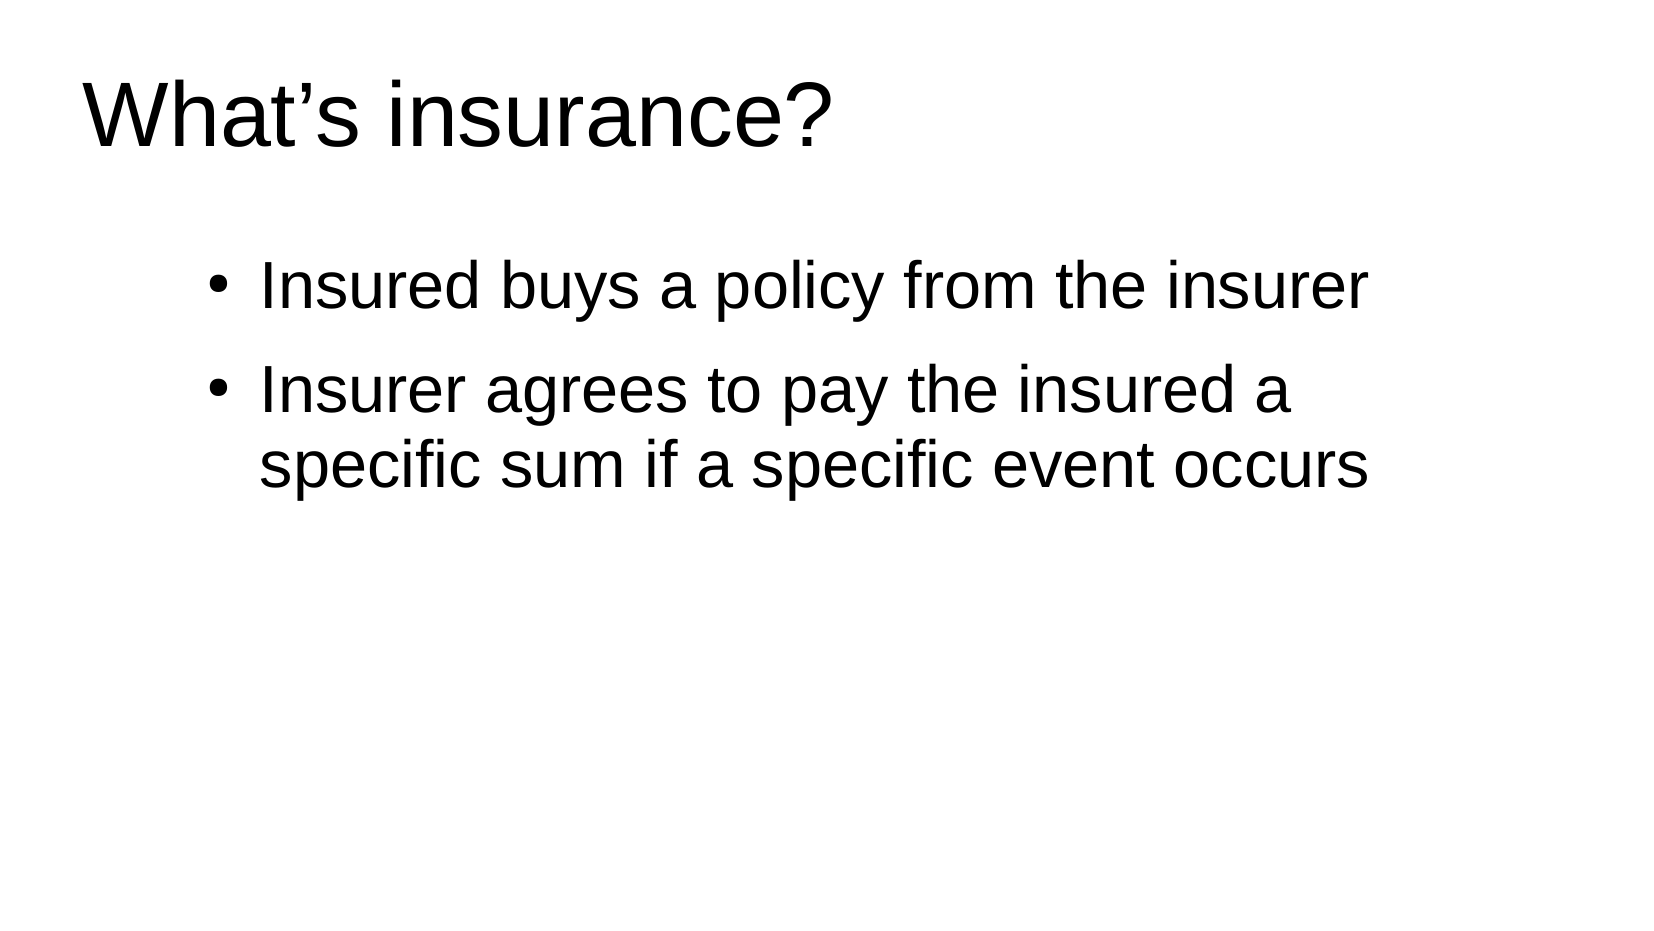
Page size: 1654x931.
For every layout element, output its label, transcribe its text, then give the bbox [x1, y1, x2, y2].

list Insured buys a policy from the insurer Insurer agrees to pay the insured a specific sum if a specific event occurs [188, 248, 1441, 615]
title What’s insurance? [82, 37, 1571, 193]
